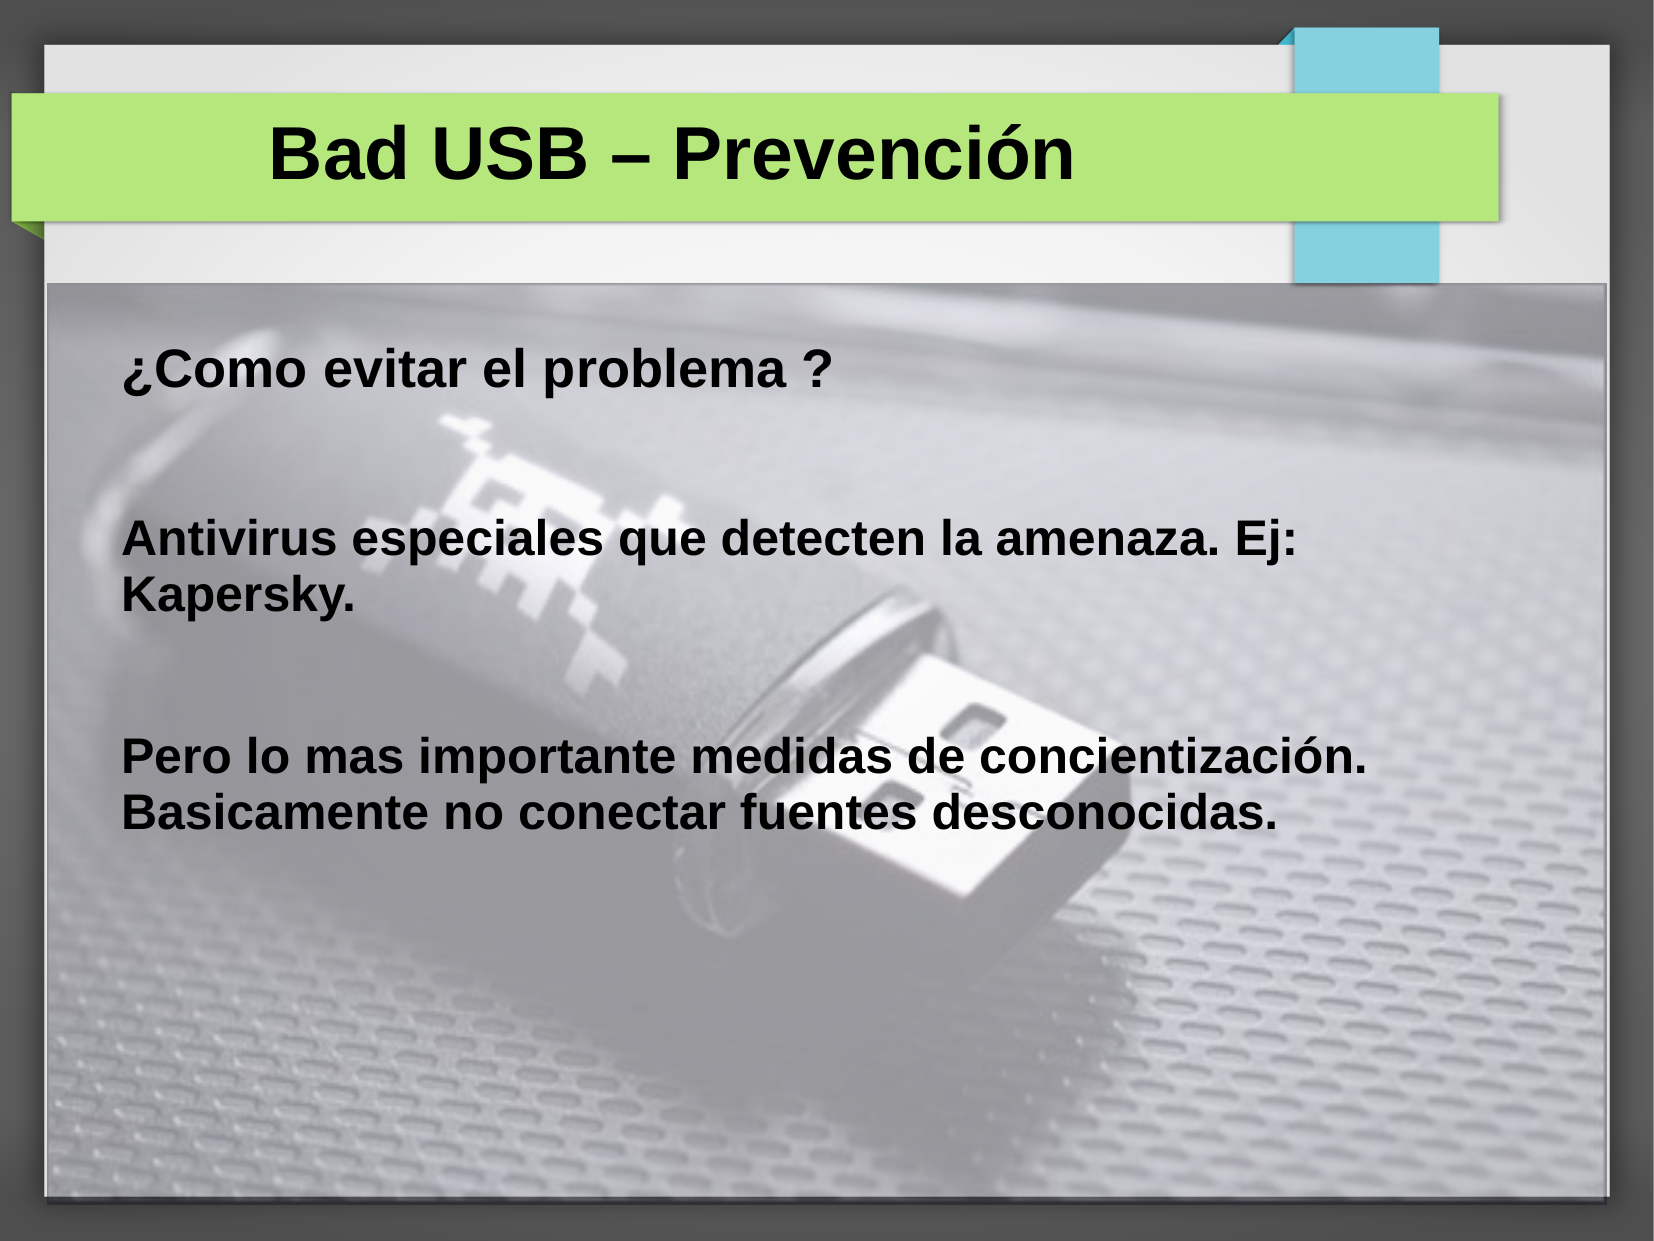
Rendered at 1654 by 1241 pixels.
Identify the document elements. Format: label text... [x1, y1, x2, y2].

picture [0, 0, 1654, 1241]
title Bad USB – Prevención [82, 94, 1264, 213]
text_box ¿Como evitar el problema ? [106, 330, 1182, 407]
text_box Antivirus especiales que detecten la amenaza. Ej: Kapersky. [106, 502, 1501, 686]
text_box Pero lo mas importante medidas de concientización. Basicamente no conectar fuentes desconocidas. [106, 720, 1453, 863]
